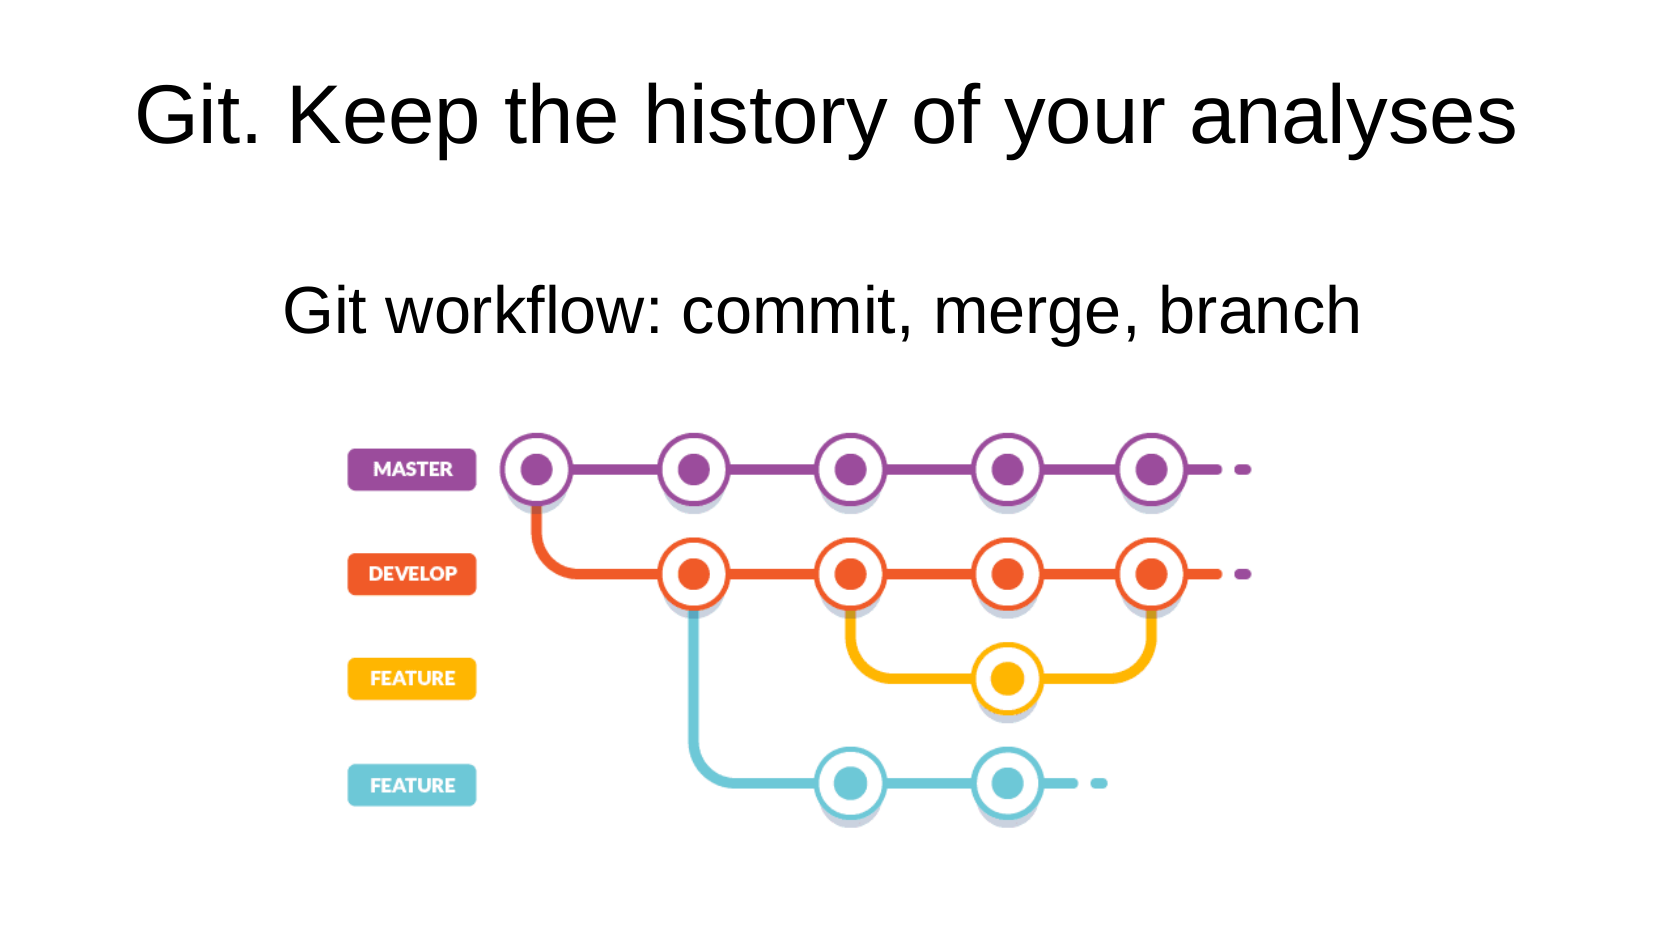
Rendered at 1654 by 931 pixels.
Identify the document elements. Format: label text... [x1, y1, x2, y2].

picture [273, 369, 1321, 893]
title Git. Keep the history of your analyses [82, 37, 1571, 193]
text_box Git workflow: commit, merge, branch [75, 235, 1571, 775]
